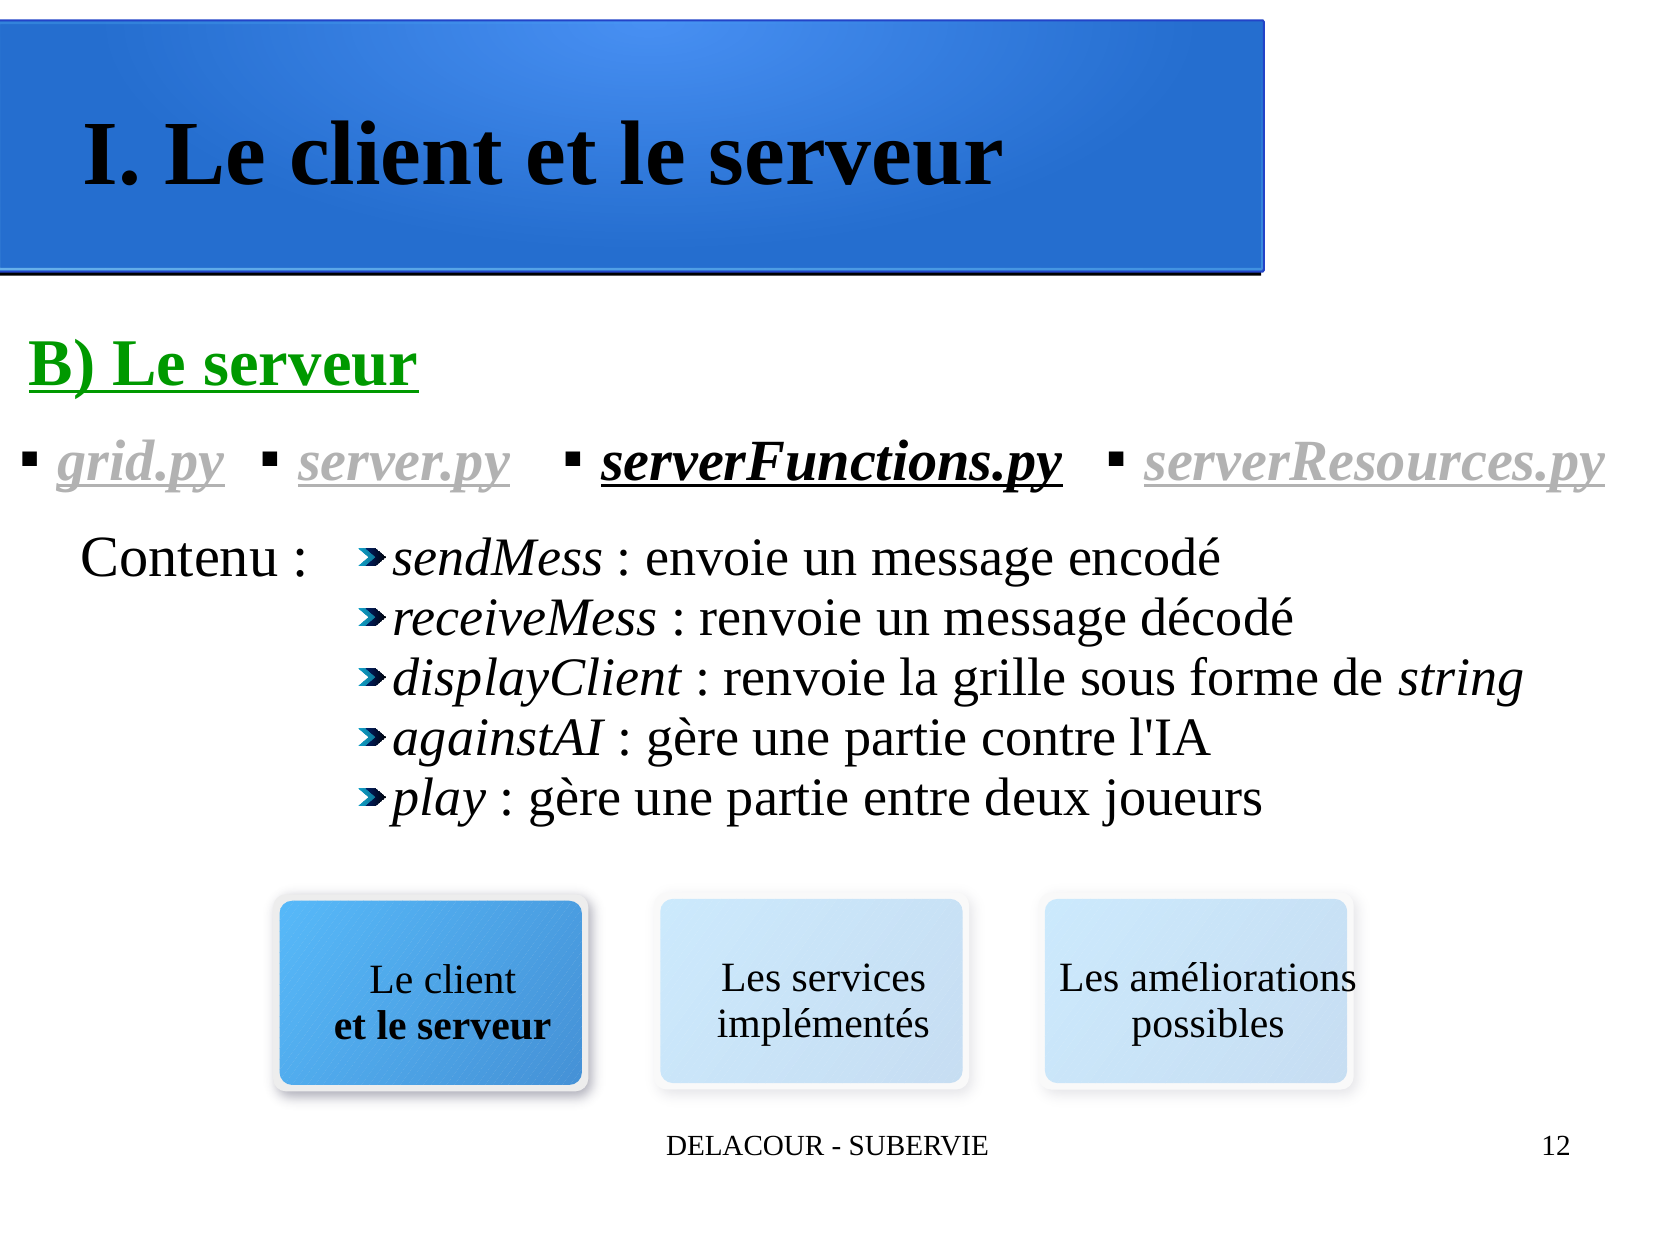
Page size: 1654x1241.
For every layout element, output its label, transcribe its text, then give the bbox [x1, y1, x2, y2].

picture [643, 878, 1004, 1123]
text_box Contenu : [65, 517, 324, 598]
title I. Le client et le serveur [82, 94, 1264, 213]
text_box serverResources.py [1094, 420, 1638, 566]
text_box grid.py [7, 420, 244, 513]
text_box server.py [248, 420, 550, 513]
picture [1027, 878, 1389, 1123]
text_box serverFunctions.py [550, 420, 1094, 513]
picture [262, 880, 624, 1124]
text_box B) Le serveur [14, 318, 438, 482]
text_box sendMess : envoie un message encodé receiveMess : renvoie un message décodé displayClient : renvoie la grille sous forme de string againstAI : gère une partie contre l'IA play : gère une partie entre deux joueurs [342, 519, 1541, 840]
